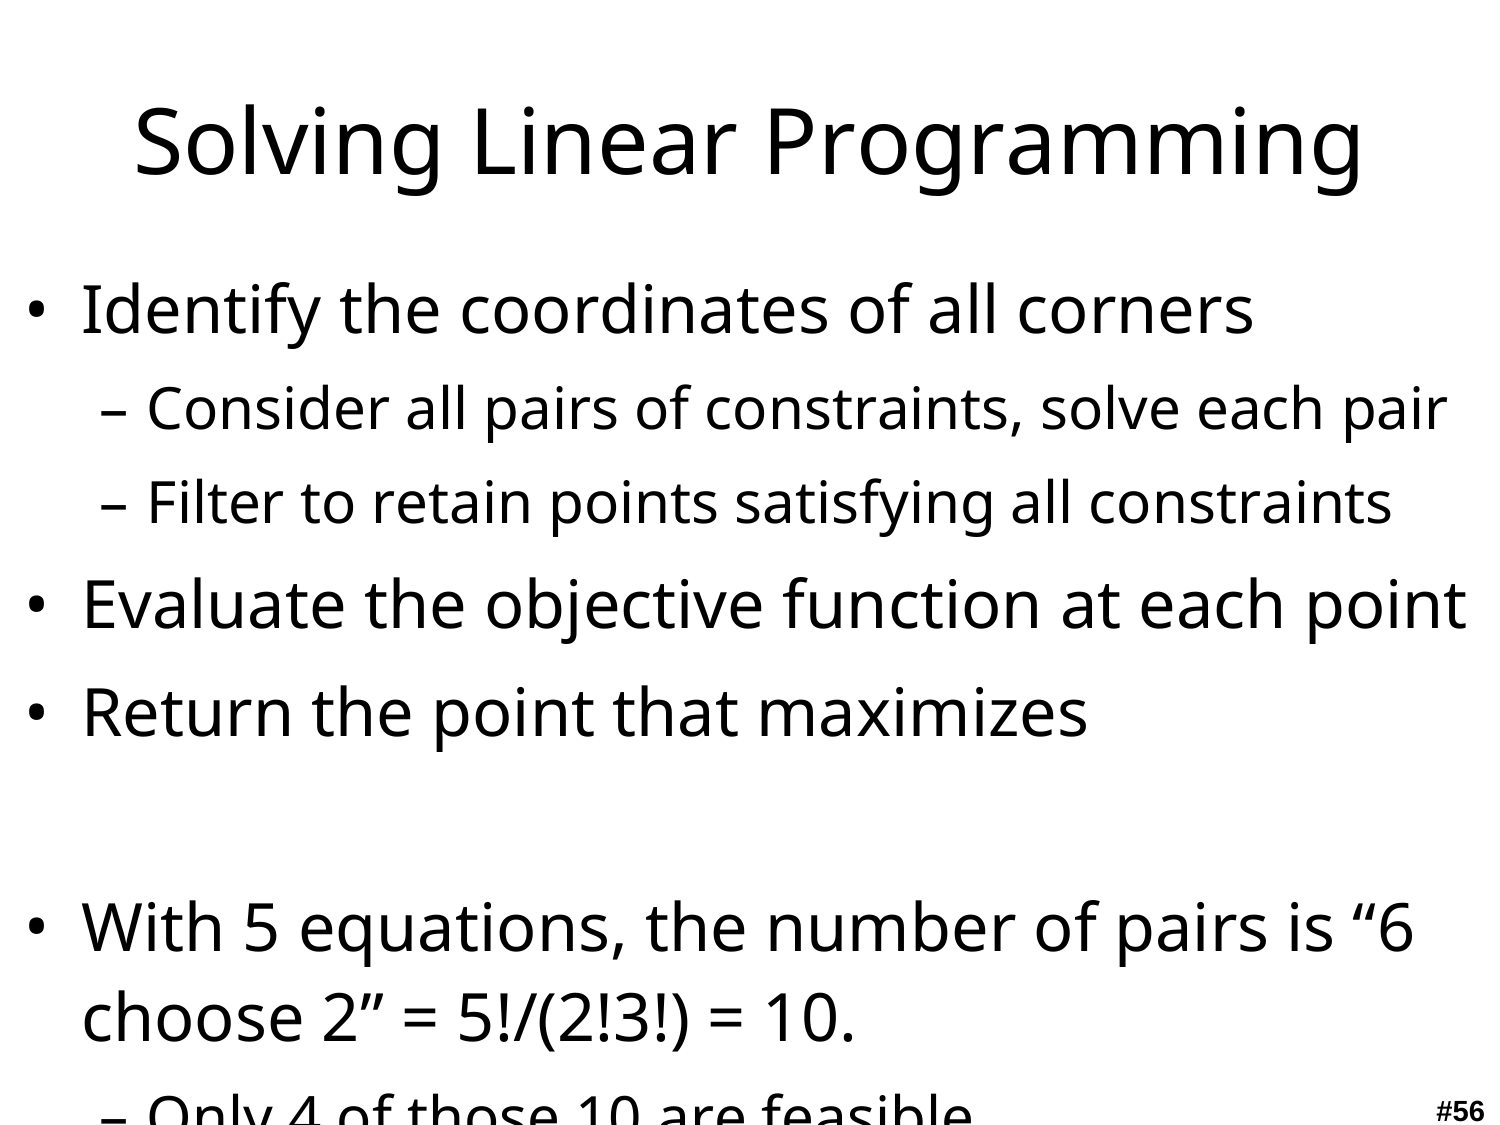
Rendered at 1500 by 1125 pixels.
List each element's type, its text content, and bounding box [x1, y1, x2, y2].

list Identify the coordinates of all corners Consider all pairs of constraints, solve each pair Filter to retain points satisfying all constraints Evaluate the objective function at each point Return the point that maximizes With 5 equations, the number of pairs is “6 choose 2” = 5!/(2!3!) = 10. Only 4 of those 10 are feasible. [24, 262, 1476, 1101]
title Solving Linear Programming [24, 45, 1476, 233]
